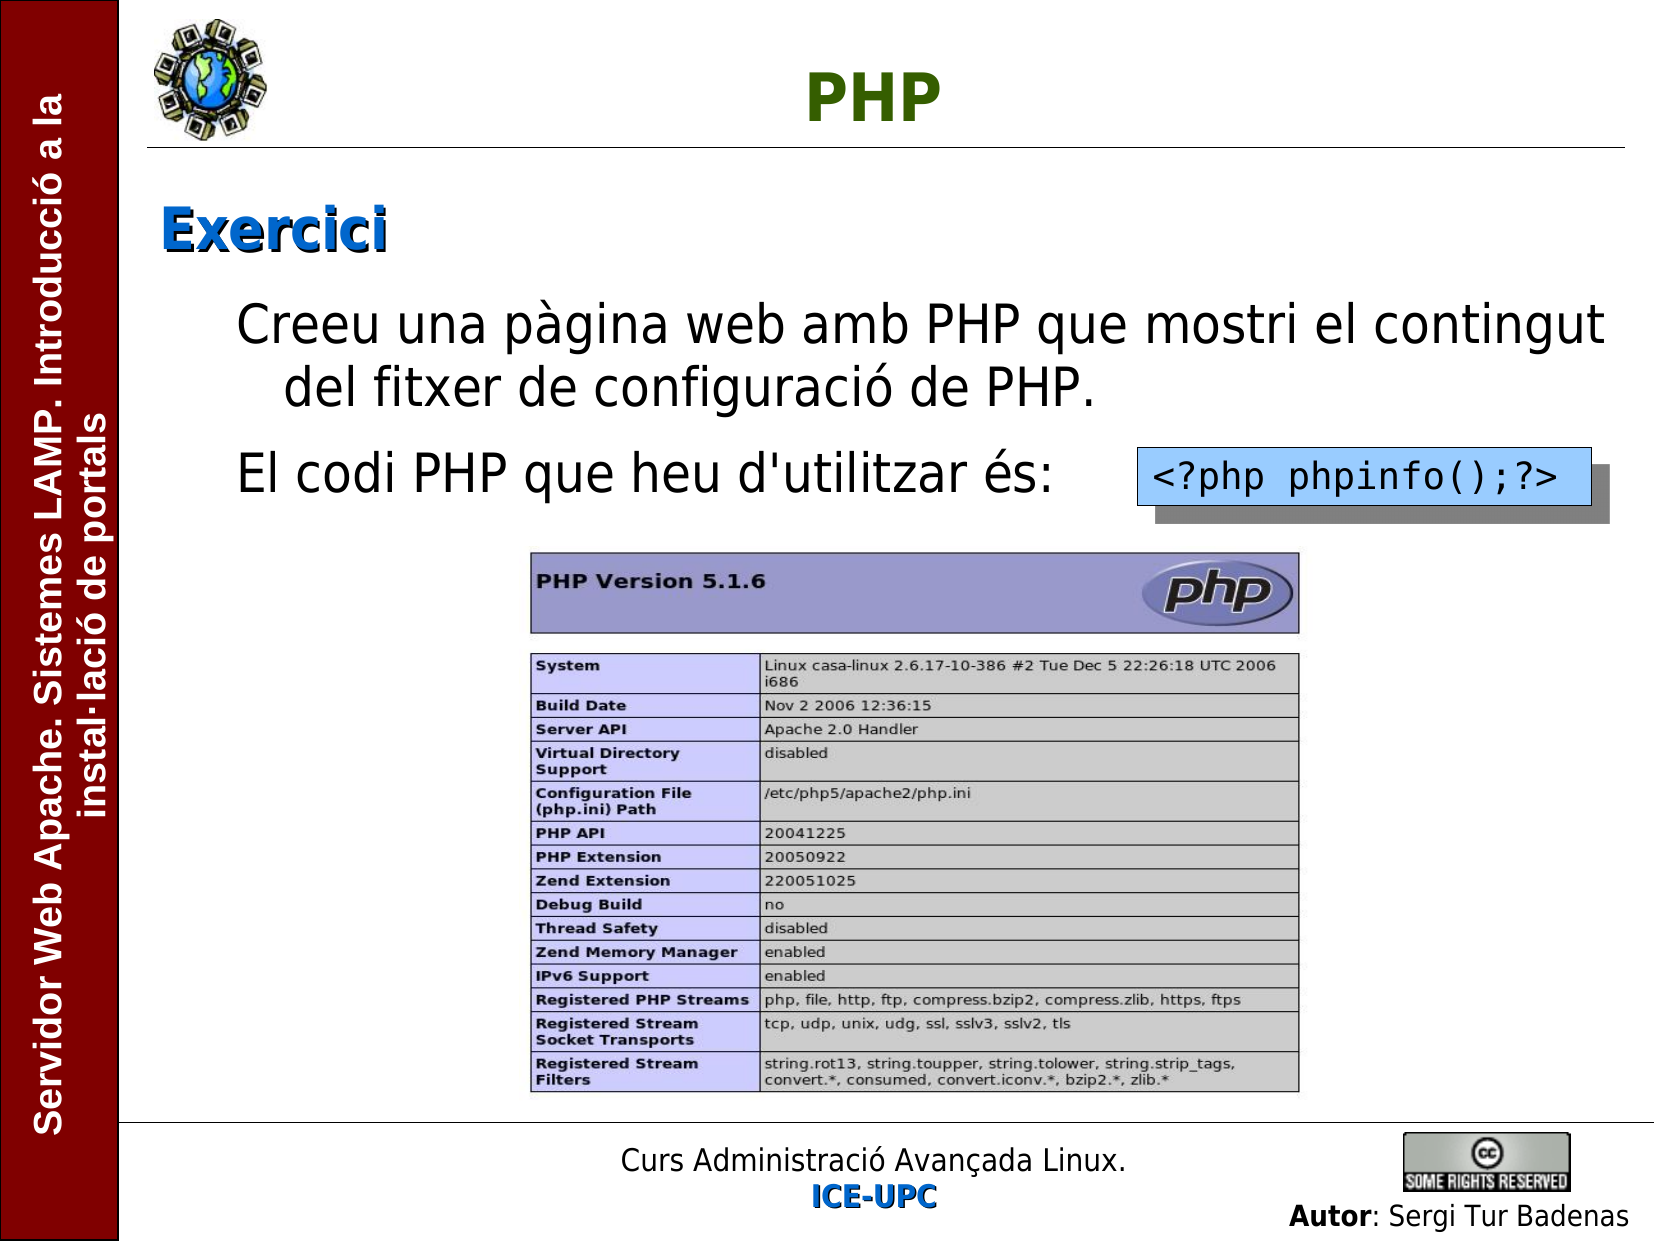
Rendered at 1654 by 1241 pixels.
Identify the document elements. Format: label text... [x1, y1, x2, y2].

text_box <?php phpinfo();?> [1137, 447, 1592, 506]
picture [154, 19, 268, 56]
picture [1403, 1132, 1571, 1192]
title PHP [129, 56, 1619, 141]
picture [519, 546, 1315, 1102]
list Exercici Creeu una pàgina web amb PHP que mostri el contingut del fitxer de configuració de PHP. El codi PHP que heu d'utilitzar és: [141, 195, 1630, 1031]
